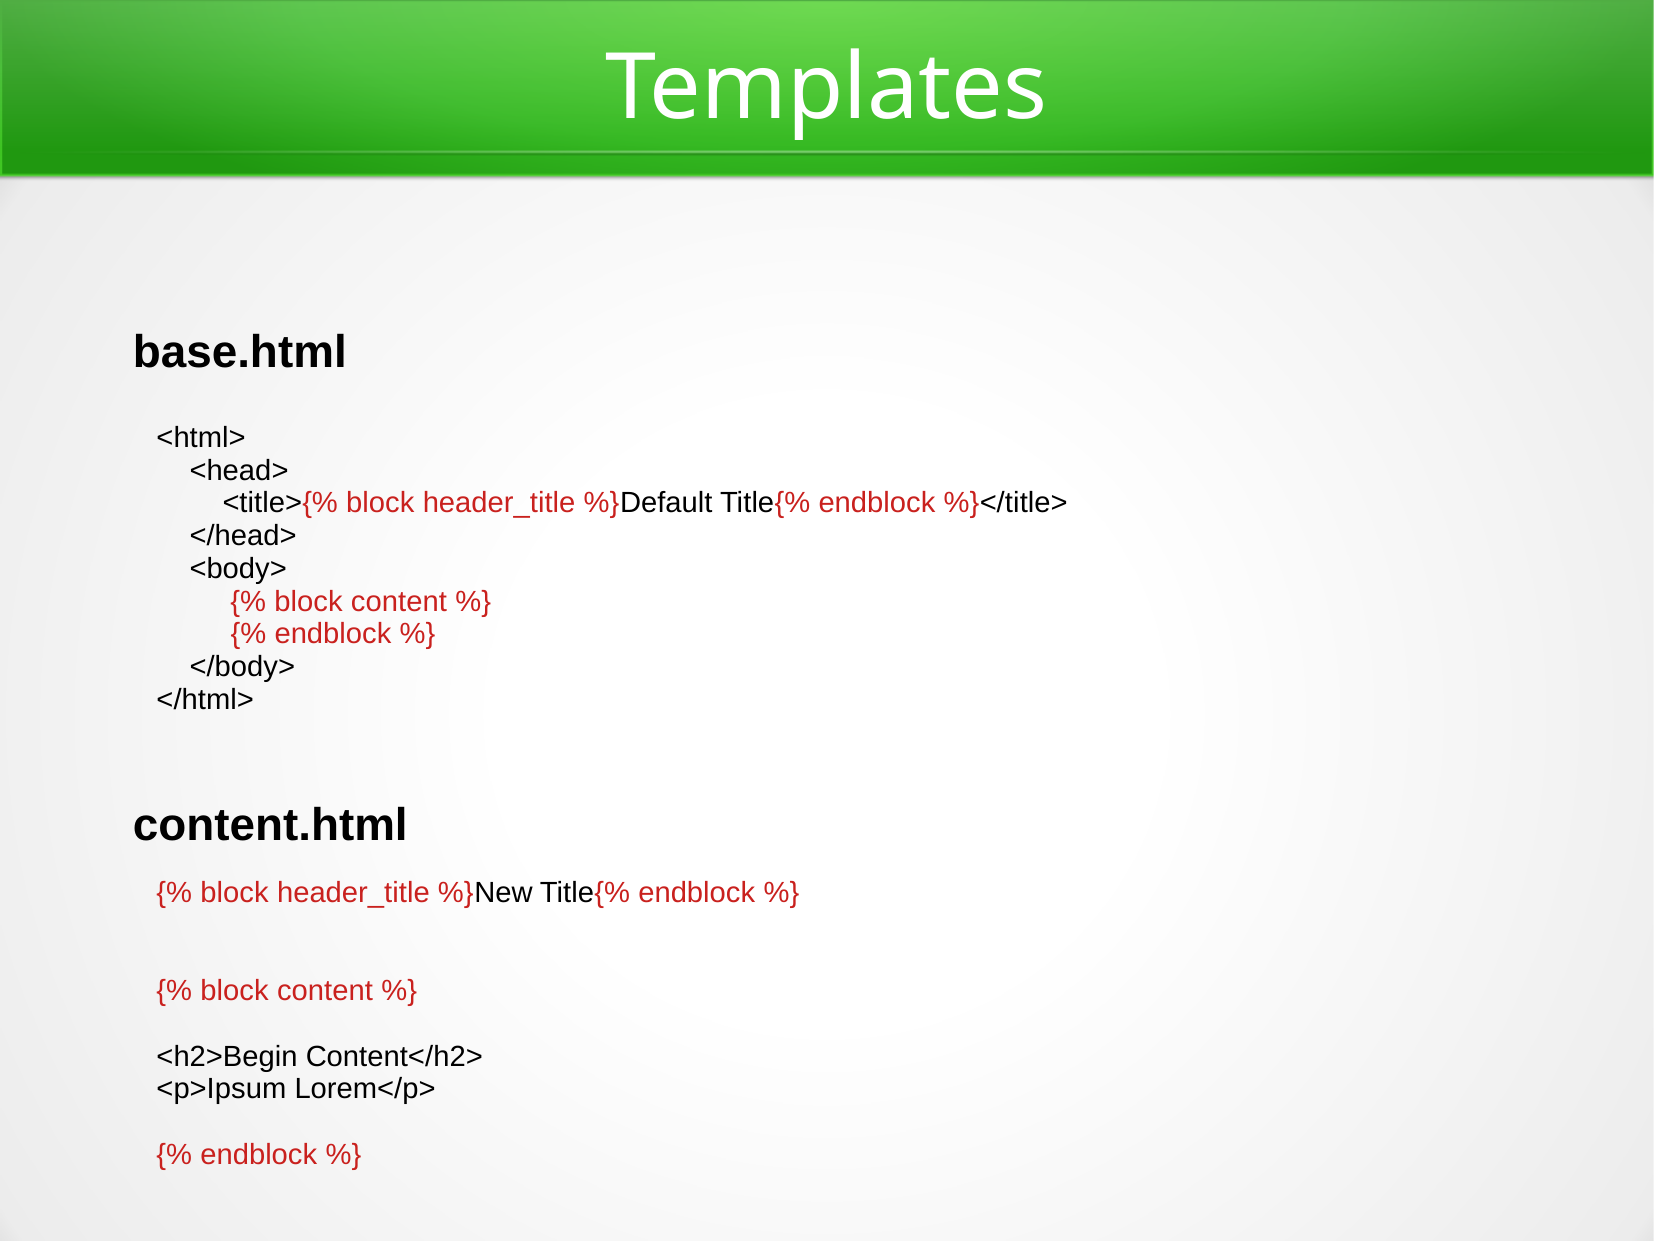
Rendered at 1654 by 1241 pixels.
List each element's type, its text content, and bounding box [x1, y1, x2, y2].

picture [0, 0, 1654, 1241]
text_box {% block header_title %}New Title{% endblock %} {% block content %} <h2>Begin Content</h2> <p>Ipsum Lorem</p> {% endblock %} [141, 868, 1536, 1211]
text_box <html> <head> <title>{% block header_title %}Default Title{% endblock %}</title> </head> <body> {% block content %} {% endblock %} </body> </html> [141, 413, 1536, 756]
text_box content.html [118, 791, 792, 858]
text_box base.html [118, 318, 792, 385]
title Templates [82, 11, 1571, 154]
